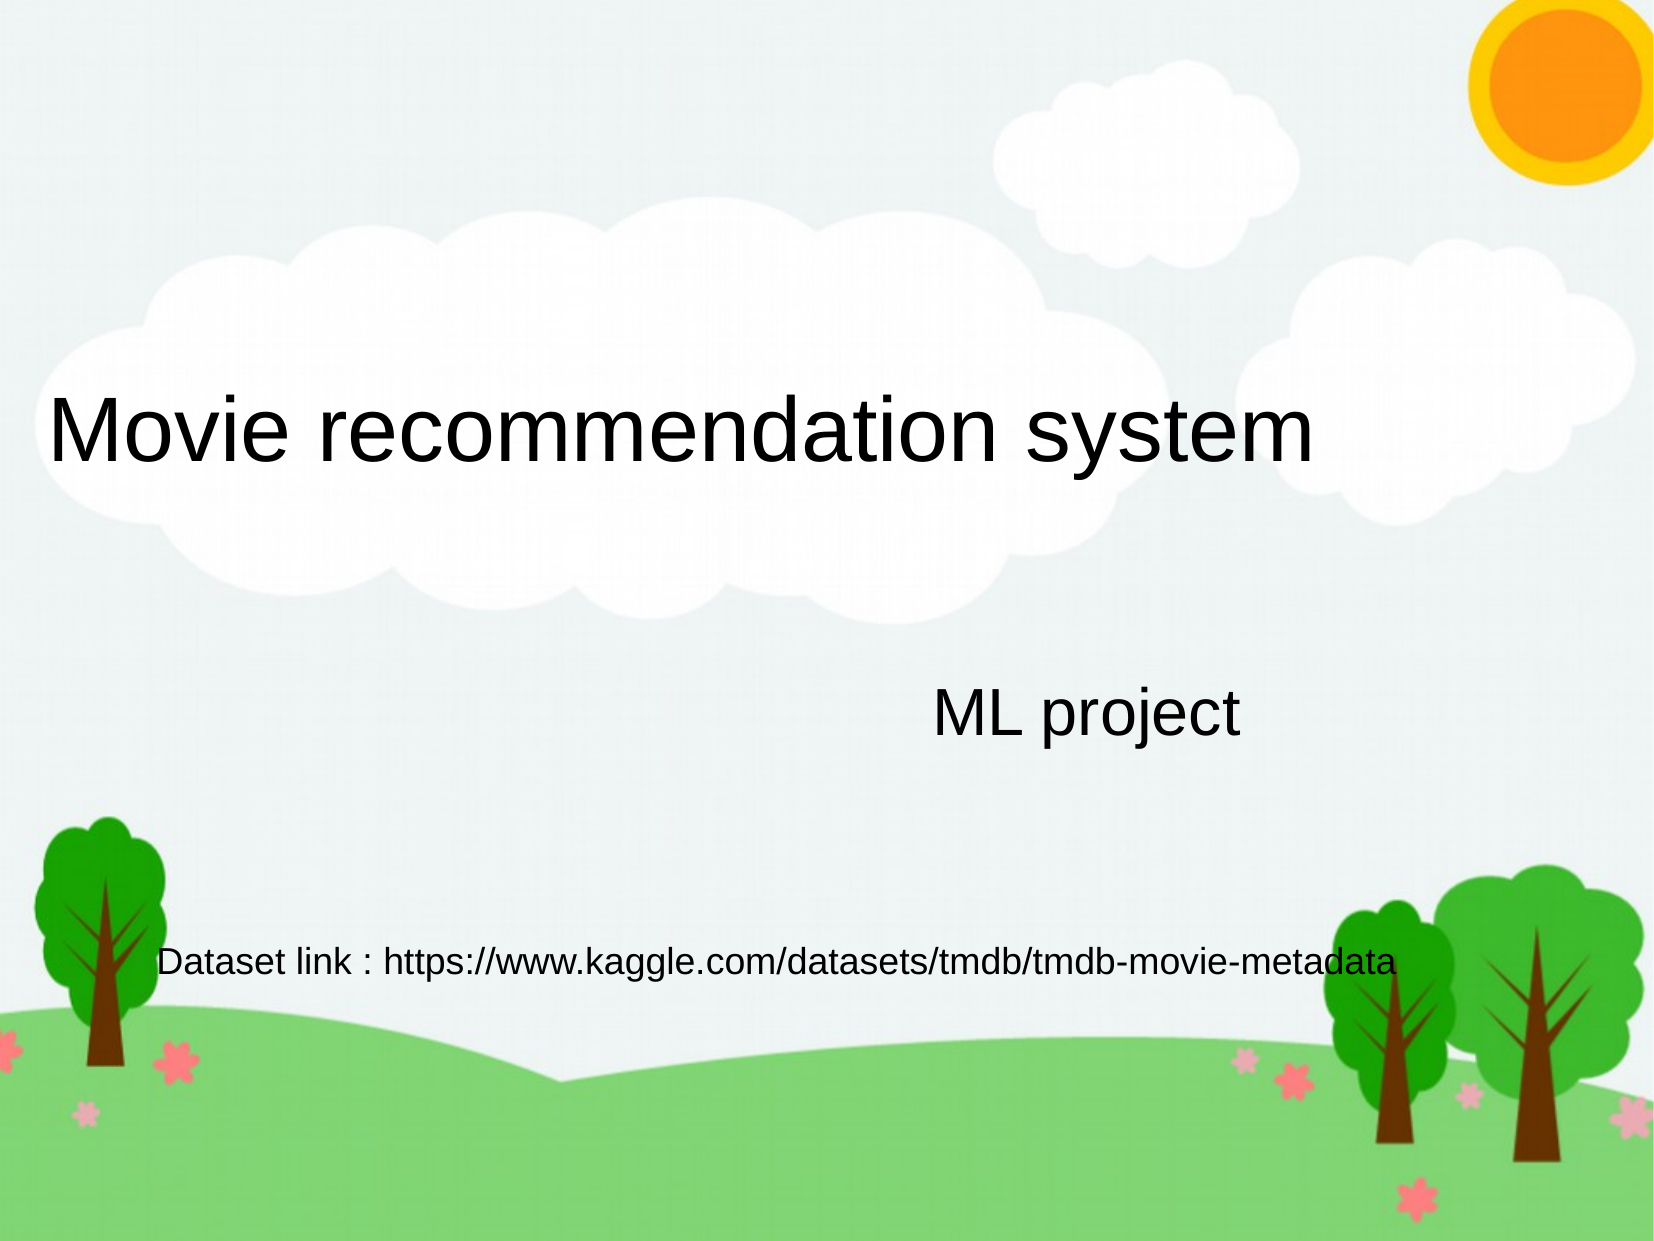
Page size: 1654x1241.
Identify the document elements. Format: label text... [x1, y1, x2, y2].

text_box Dataset link : https://www.kaggle.com/datasets/tmdb/tmdb-movie-metadata [141, 933, 1418, 1116]
picture [0, 0, 1654, 1241]
title Movie recommendation system [47, 283, 1512, 577]
subtitle ML project [661, 632, 1512, 792]
